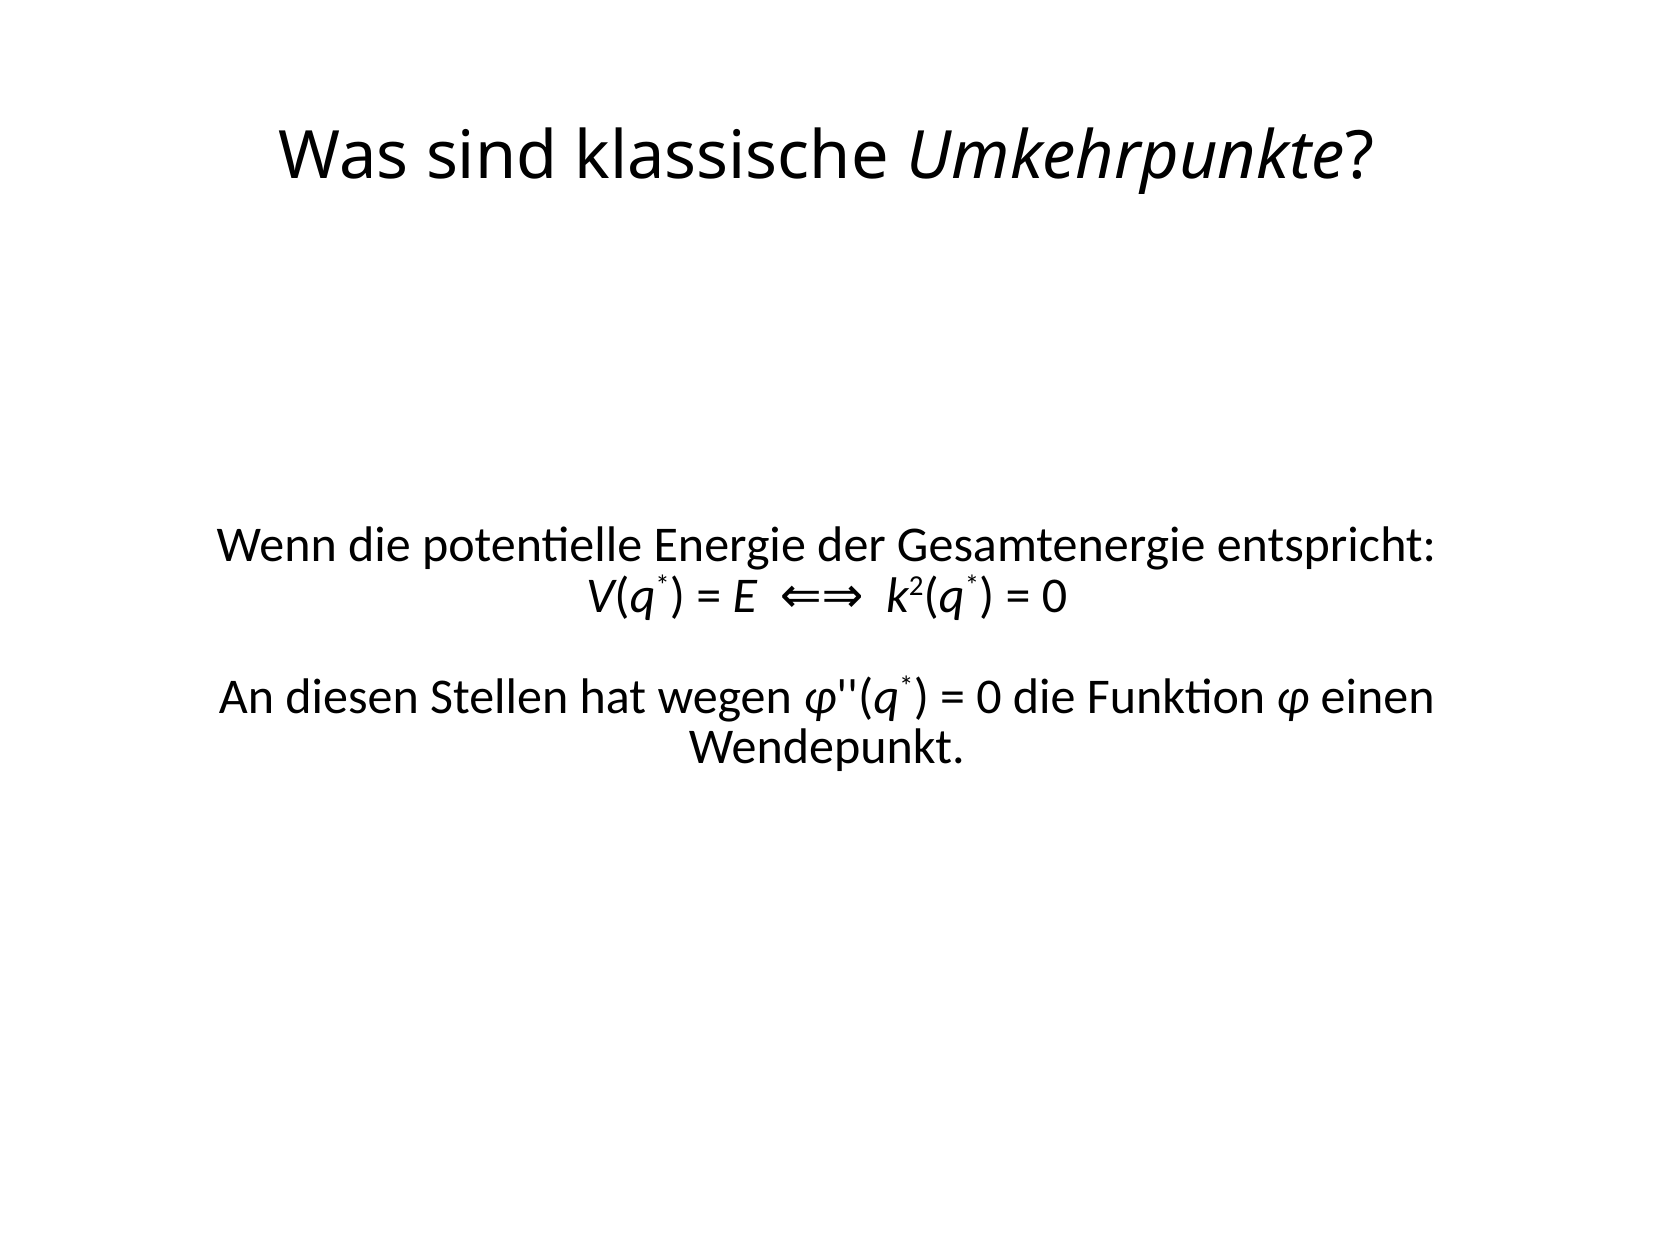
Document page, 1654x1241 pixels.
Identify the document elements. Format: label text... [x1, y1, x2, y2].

title Was sind klassische Umkehrpunkte? [82, 49, 1571, 257]
subtitle Wenn die potentielle Energie der Gesamtenergie entspricht: V(q*) = E ⇐⇒ k2(q*) = 0 An diesen Stellen hat wegen φ''(q*) = 0 die Funktion φ einen Wendepunkt. [82, 290, 1571, 1010]
